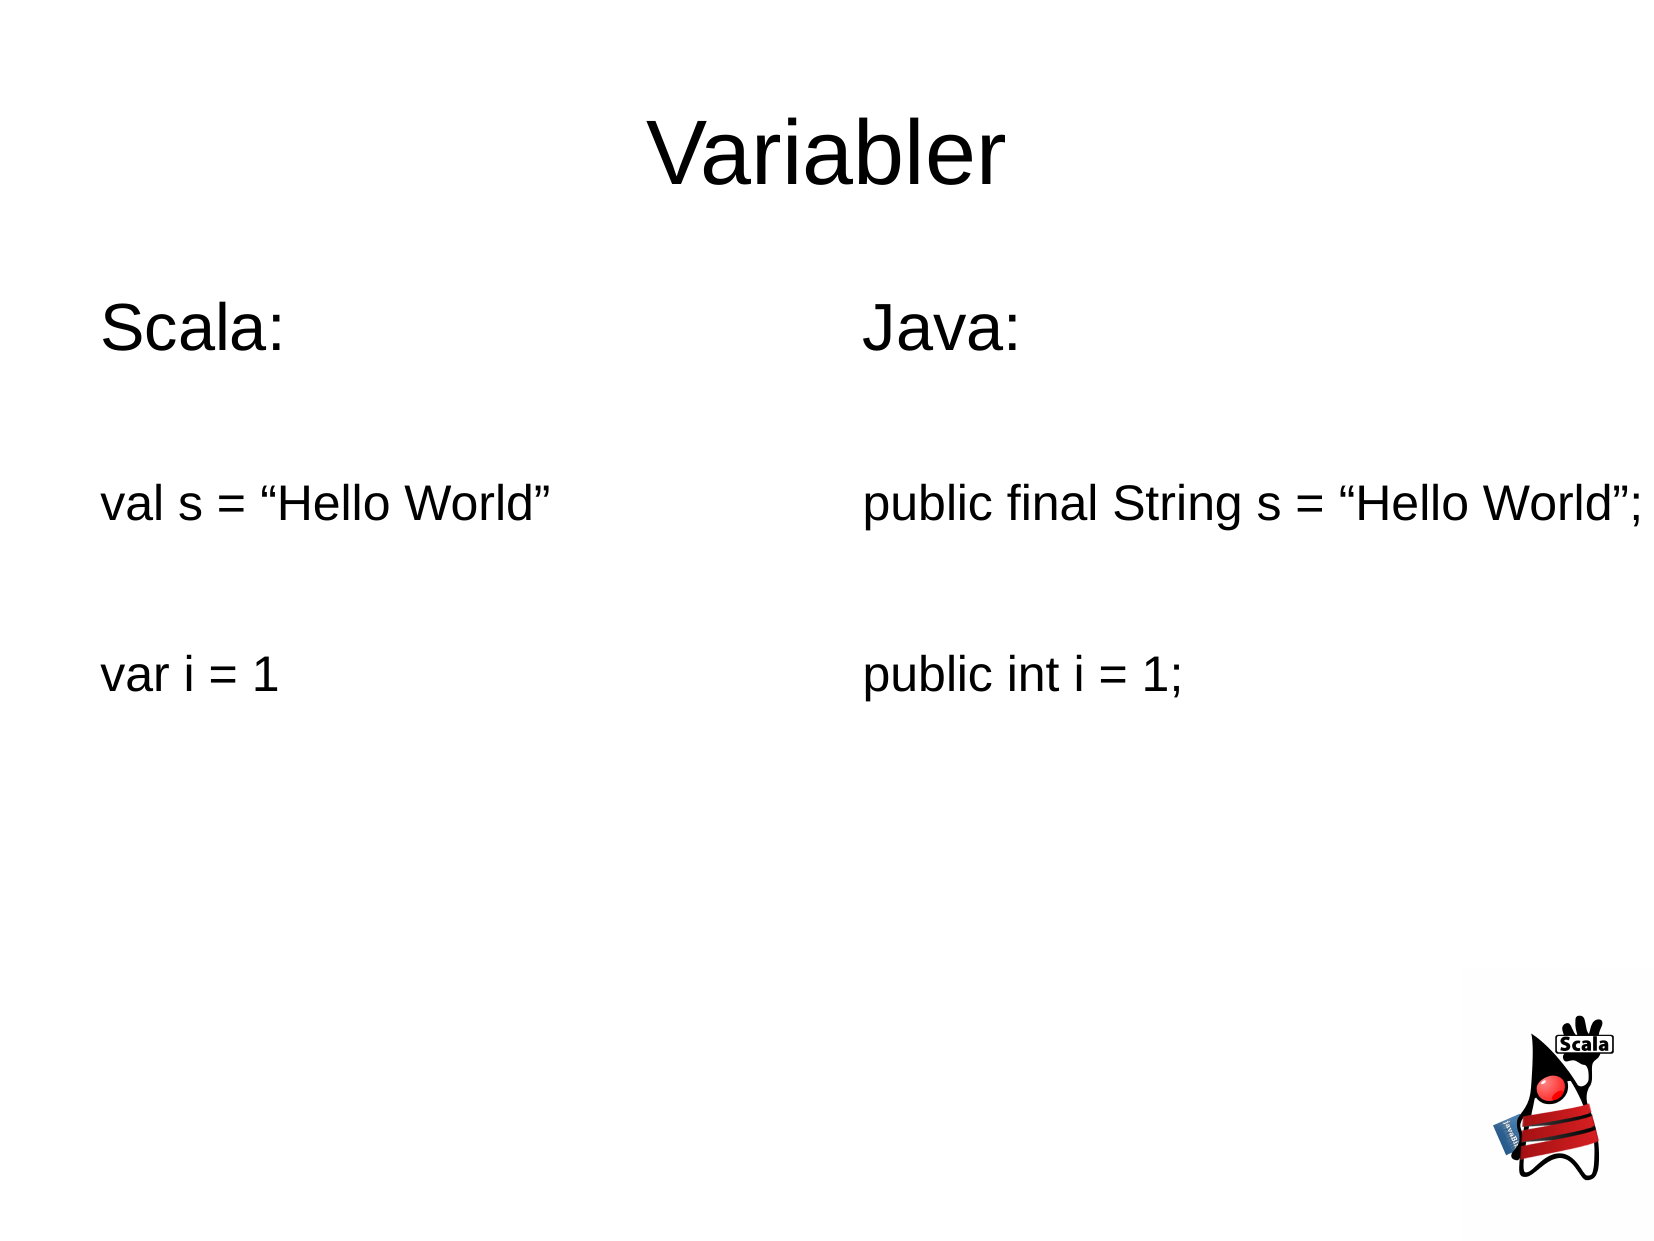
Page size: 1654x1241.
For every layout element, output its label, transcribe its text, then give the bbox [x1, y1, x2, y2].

picture [1462, 1109, 1654, 1241]
list Java: public final String s = “Hello World”; public int i = 1; [845, 290, 1654, 1109]
list Scala: val s = “Hello World” var i = 1 [82, 290, 809, 1109]
title Variabler [82, 49, 1571, 257]
